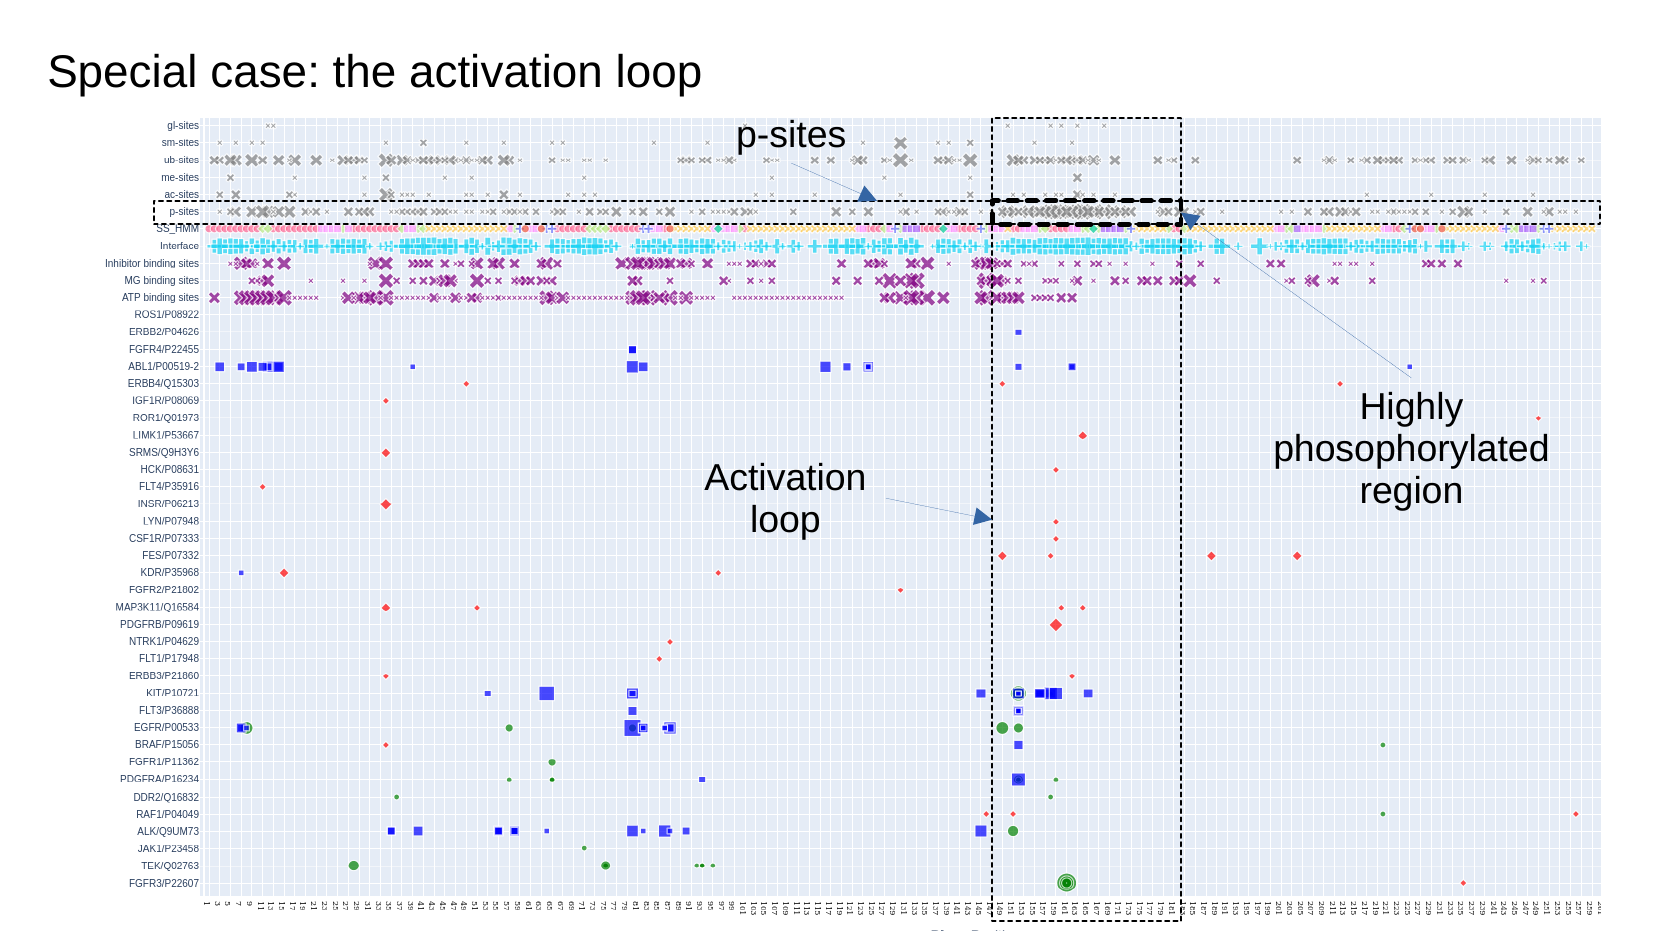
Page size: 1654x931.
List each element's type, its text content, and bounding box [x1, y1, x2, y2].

text_box Activation loop [685, 448, 886, 548]
text_box p-sites [720, 106, 863, 164]
text_box Highly phosophorylated region [1240, 377, 1583, 520]
title Special case: the activation loop [47, 16, 815, 128]
picture [100, 118, 1601, 931]
